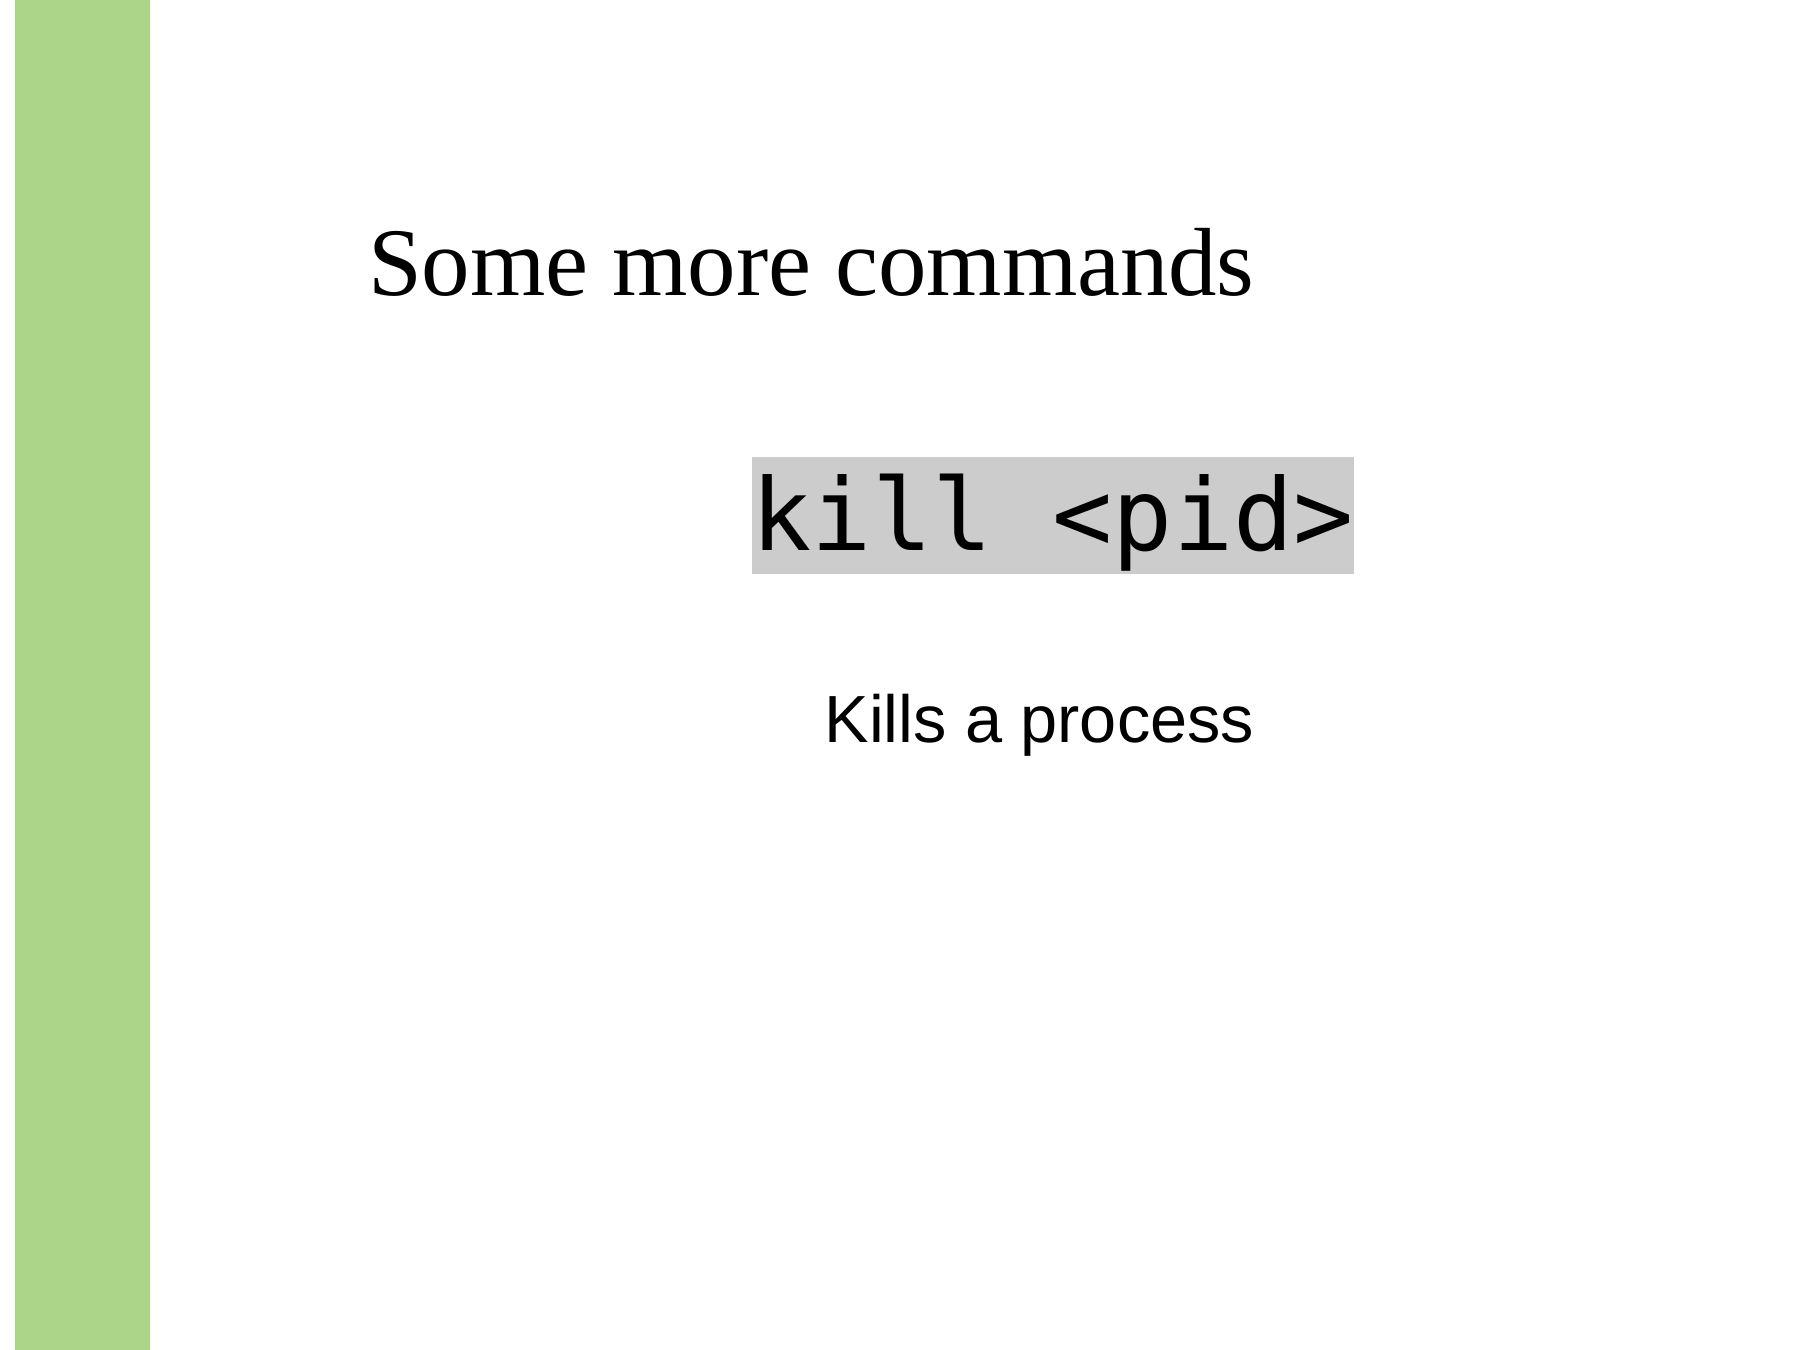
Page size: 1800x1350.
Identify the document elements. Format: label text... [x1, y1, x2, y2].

text_box Kills a process [810, 675, 1381, 765]
subtitle Some more commands [368, 101, 1531, 424]
text_box kill <pid> [360, 449, 1711, 1069]
